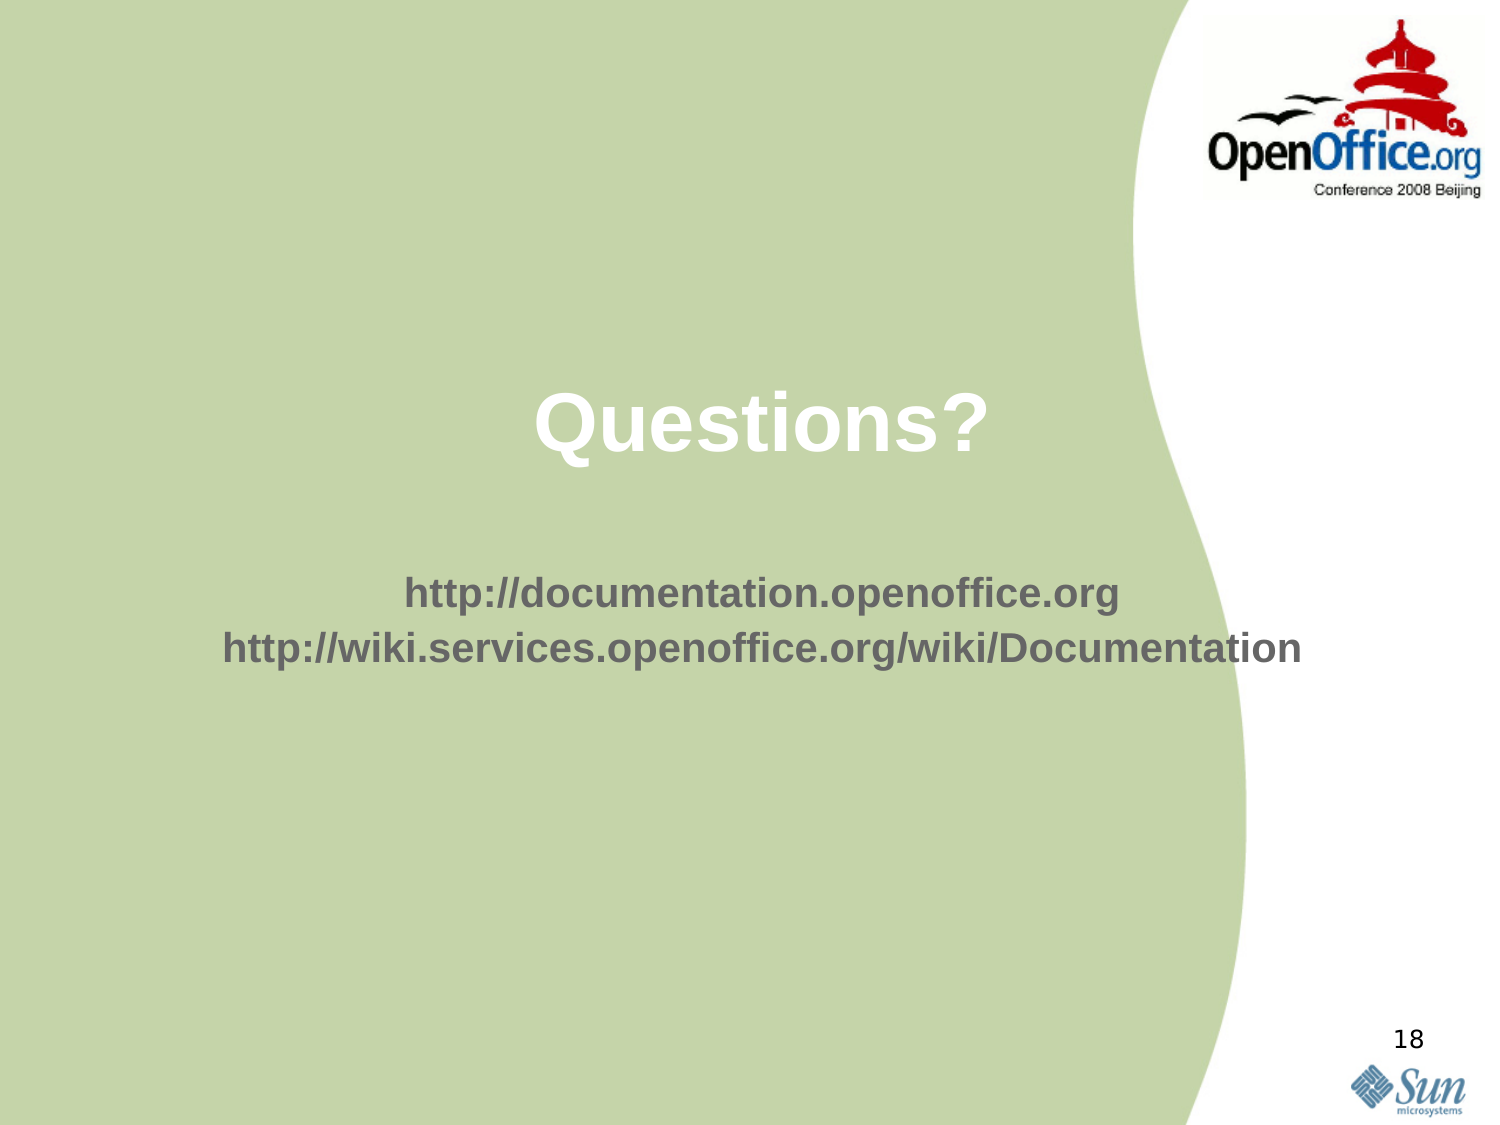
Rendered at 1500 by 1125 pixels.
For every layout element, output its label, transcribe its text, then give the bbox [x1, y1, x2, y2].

picture [1329, 1050, 1500, 1123]
text_box Questions? http://documentation.openoffice.org http://wiki.services.openoffice.org/wiki/Documentation [112, 160, 1412, 898]
picture [0, 0, 1485, 1125]
